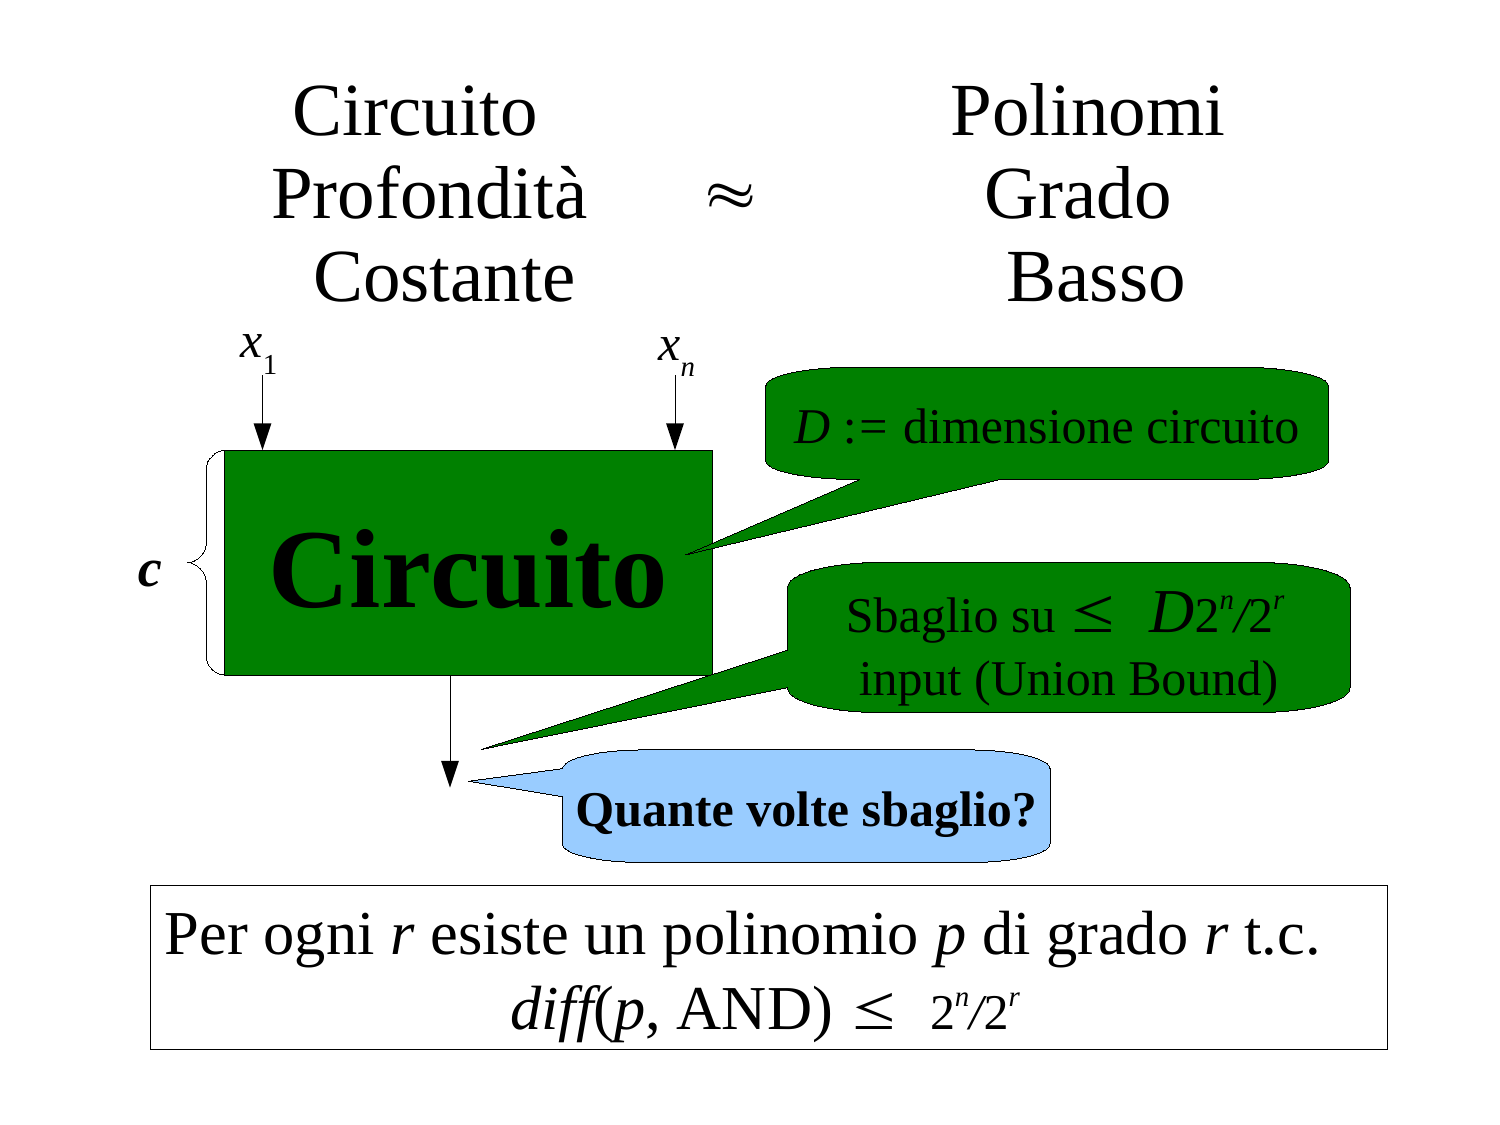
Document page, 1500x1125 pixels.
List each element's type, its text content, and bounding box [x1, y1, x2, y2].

text_box D := dimensione circuito [685, 367, 1329, 555]
title Circuito Polinomi Profondità ≈ Grado Costante Basso [112, 69, 1387, 319]
text_box Sbaglio su ≤ D2n/2r input (Union Bound) [481, 562, 1351, 750]
text_box Circuito [224, 450, 713, 676]
text_box Quante volte sbaglio? [468, 749, 1051, 863]
text_box xn [620, 302, 733, 390]
text_box x1 [202, 300, 316, 388]
text_box c [112, 525, 188, 605]
text_box Per ogni r esiste un polinomio p di grado r t.c. diff(p, AND) ≤ 2n/2r [150, 885, 1388, 1050]
